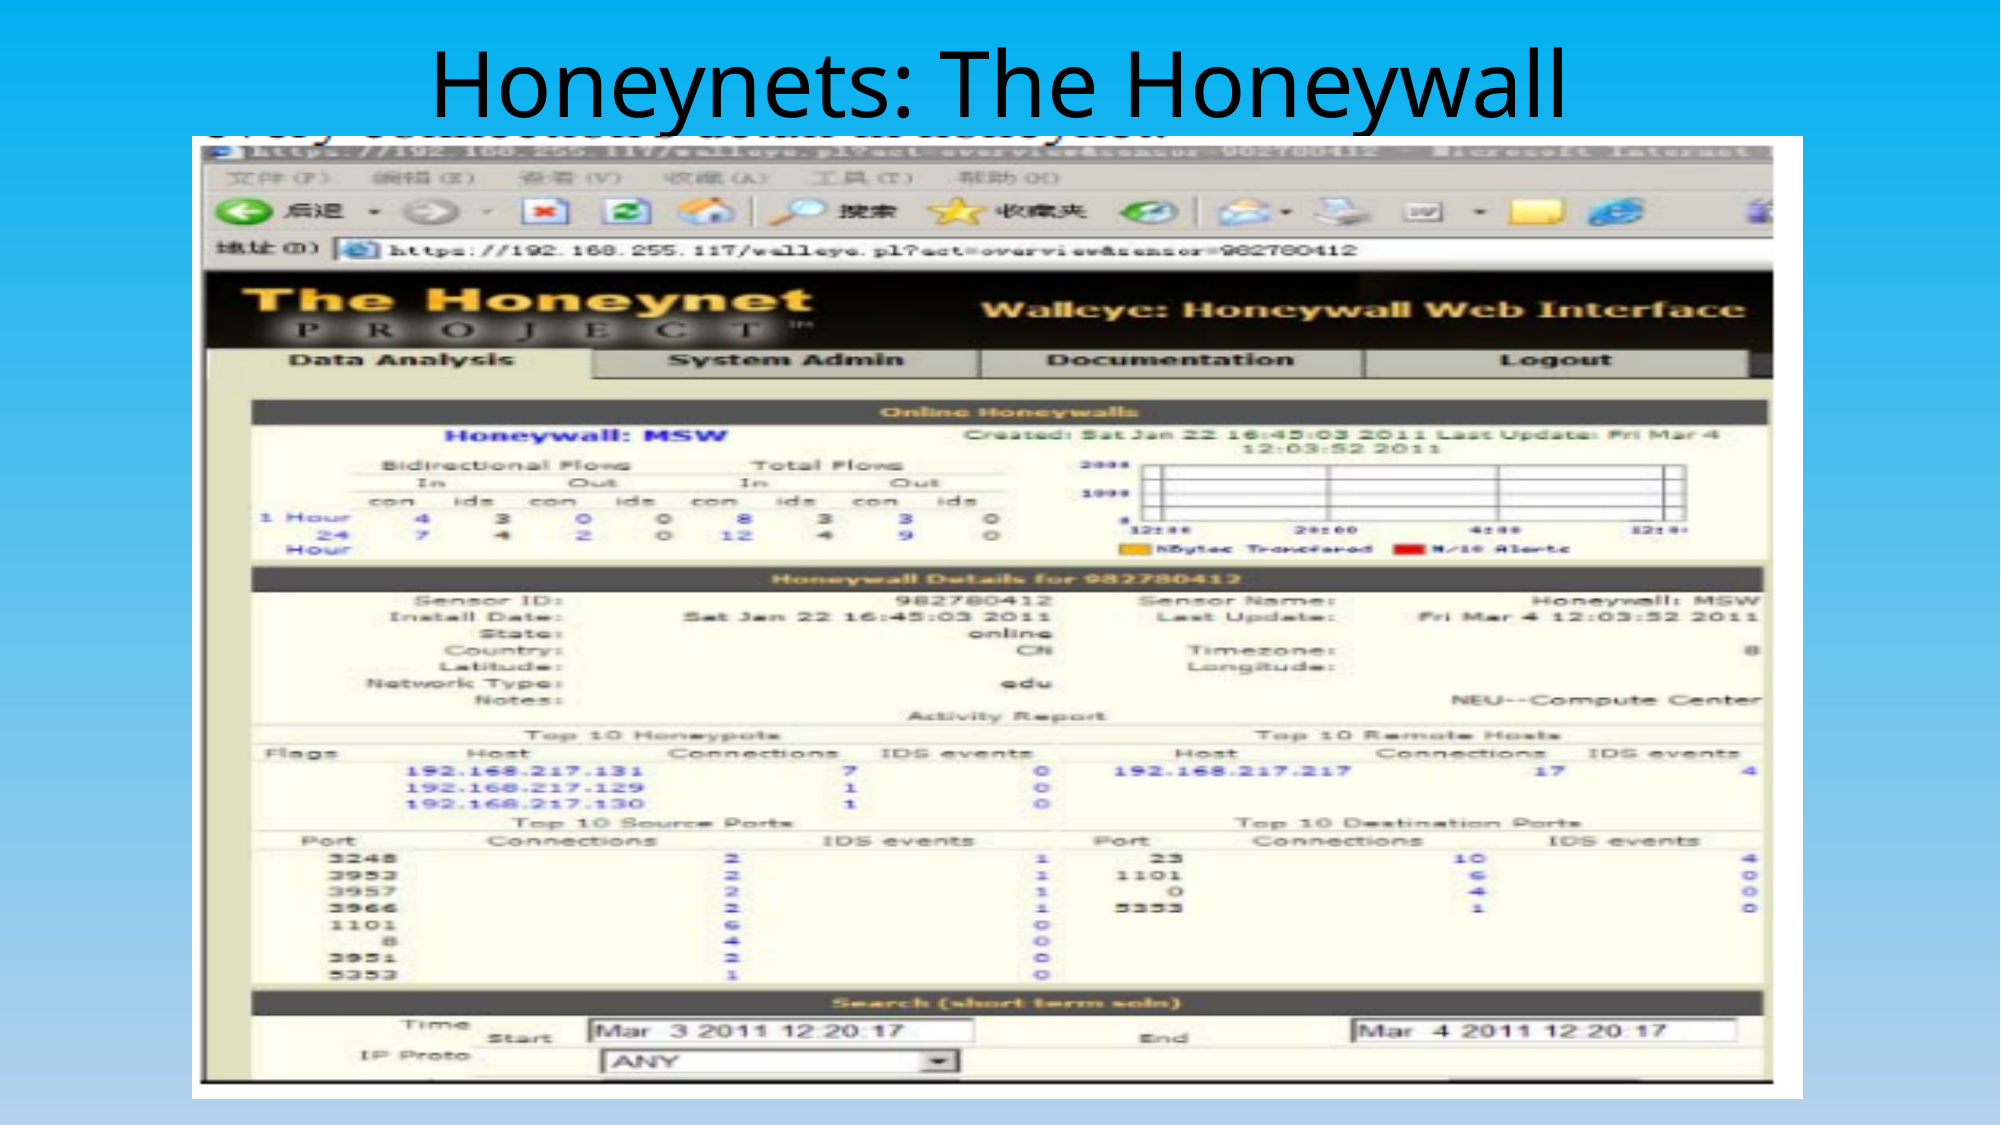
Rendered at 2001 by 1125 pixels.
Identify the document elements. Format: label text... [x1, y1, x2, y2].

picture [192, 136, 1803, 1099]
title Honeynets: The Honeywall [137, 0, 1863, 197]
